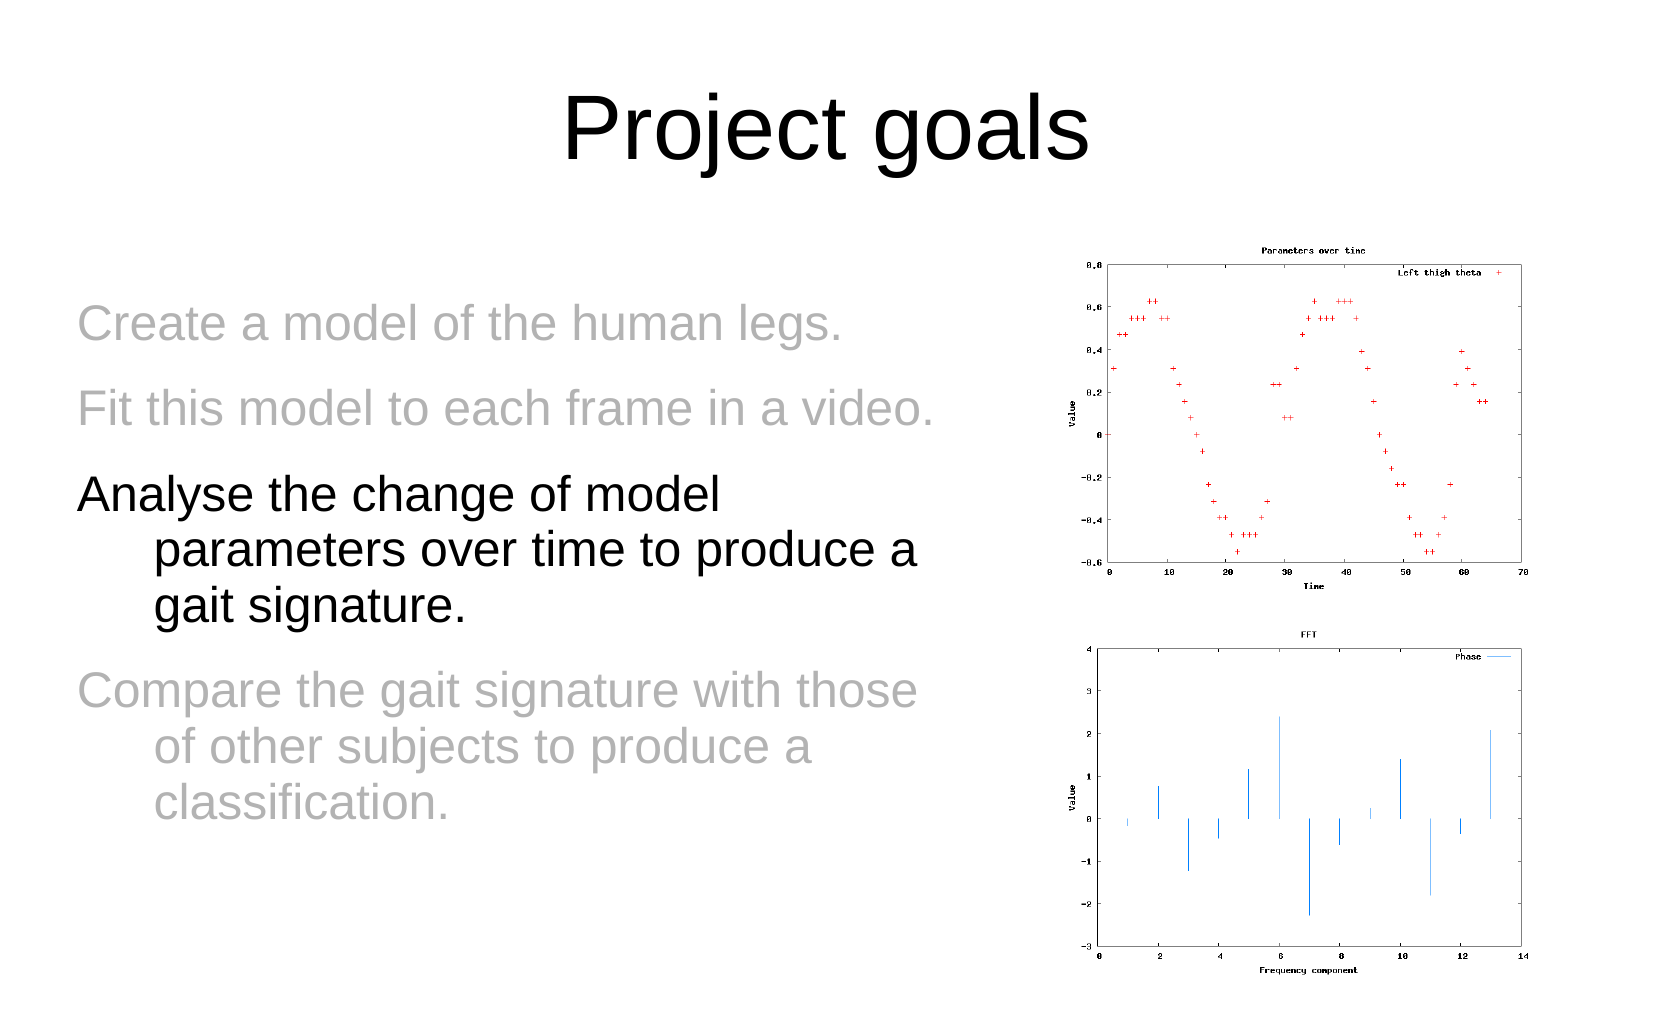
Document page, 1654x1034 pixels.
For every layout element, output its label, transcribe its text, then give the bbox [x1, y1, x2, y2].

picture [1062, 620, 1536, 975]
list Create a model of the human legs. Fit this model to each frame in a video. Analyse the change of model parameters over time to produce a gait signature. Compare the gait signature with those of other subjects to produce a classification. [59, 295, 945, 910]
picture [1062, 236, 1536, 591]
title Project goals [82, 41, 1571, 214]
